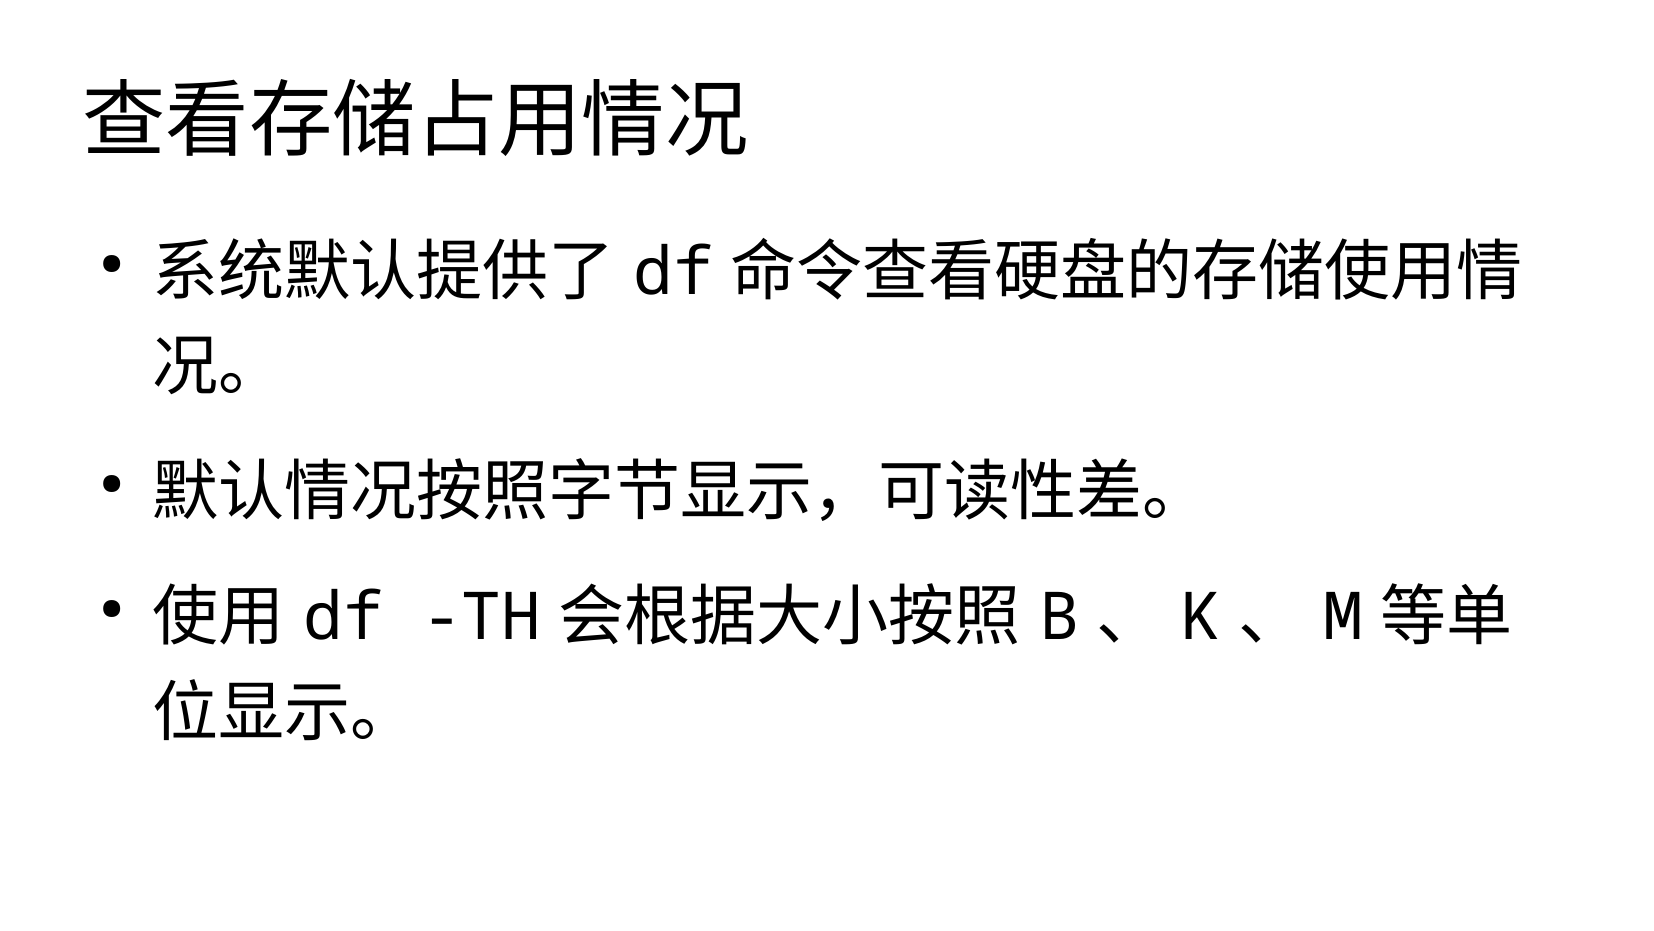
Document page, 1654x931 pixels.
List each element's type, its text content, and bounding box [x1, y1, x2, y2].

list 系统默认提供了df命令查看硬盘的存储使用情况。 默认情况按照字节显示，可读性差。 使用df -TH会根据大小按照B、K、M等单位显示。 [82, 217, 1571, 758]
title 查看存储占用情况 [82, 37, 1571, 189]
